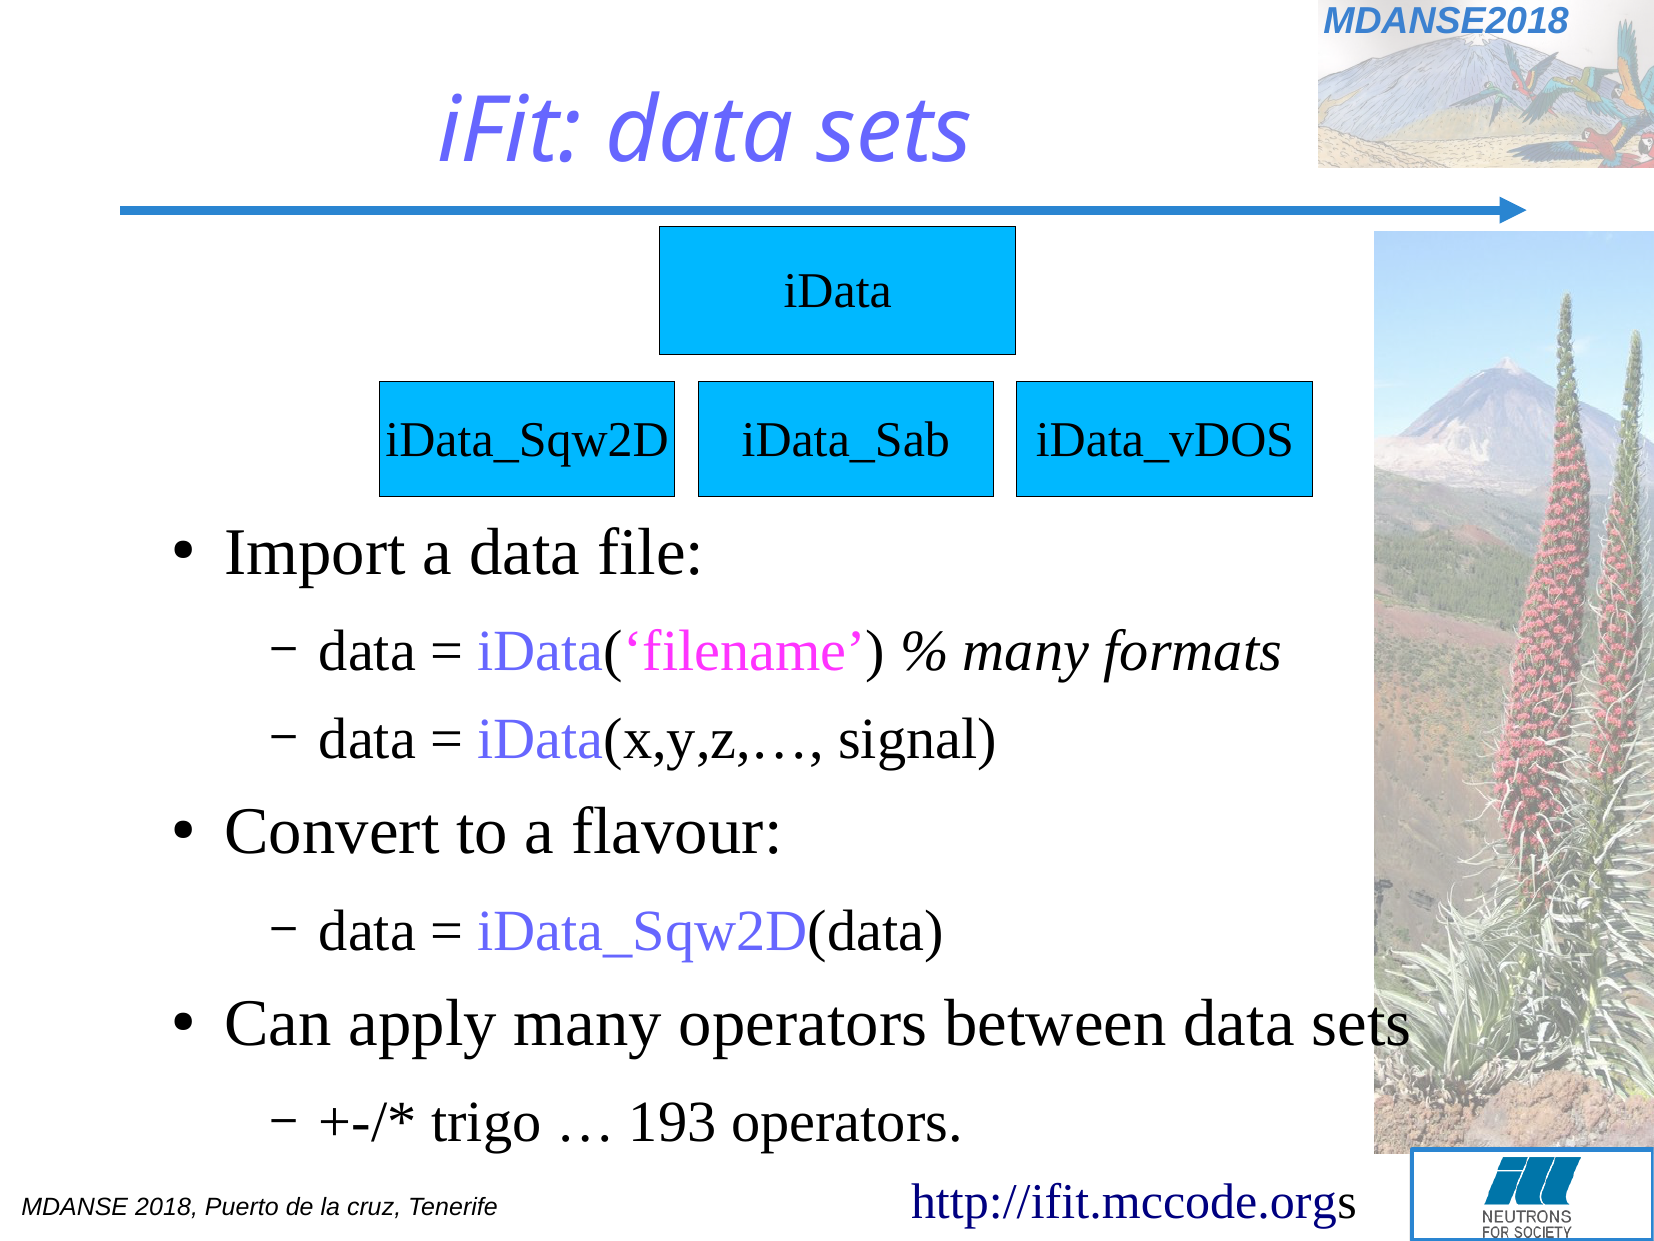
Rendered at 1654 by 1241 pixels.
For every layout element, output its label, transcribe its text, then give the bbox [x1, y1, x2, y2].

text_box iData_vDOS [1016, 381, 1313, 497]
text_box iData_Sab [698, 381, 994, 497]
title iFit: data sets [82, 49, 1328, 203]
text_box http://ifit.mccode.orgs [911, 1173, 1401, 1230]
picture [1479, 1153, 1583, 1241]
text_box iData [659, 226, 1016, 355]
text_box iData_Sqw2D [379, 381, 675, 497]
list Import a data file: data = iData(‘filename’) % many formats data = iData(x,y,z,…, signal) Convert to a flavour: data = iData_Sqw2D(data) Can apply many operators between data sets +-/* trigo … 193 operators. [82, 514, 1571, 1234]
